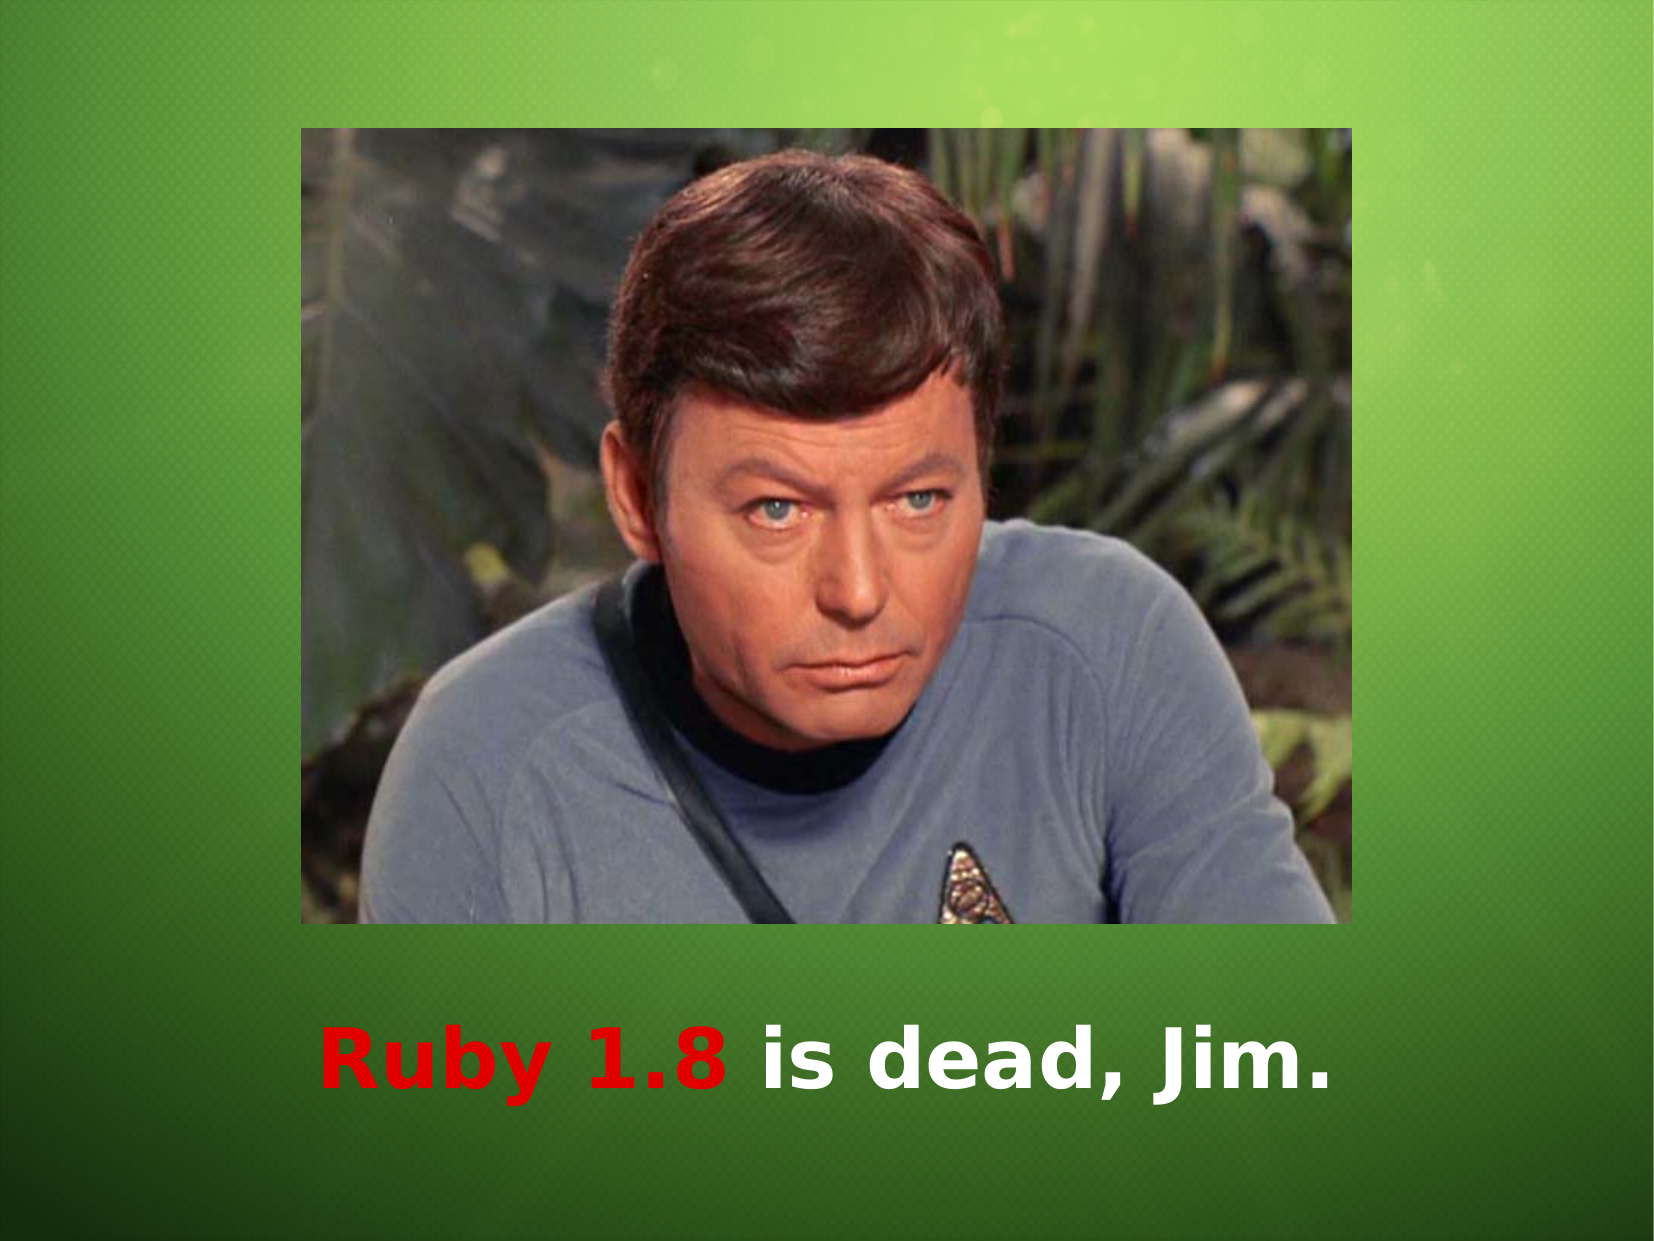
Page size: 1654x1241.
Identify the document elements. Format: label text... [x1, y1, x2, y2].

text_box Ruby 1.8 is dead, Jim. [301, 1003, 1352, 1116]
picture [0, 0, 1654, 1241]
